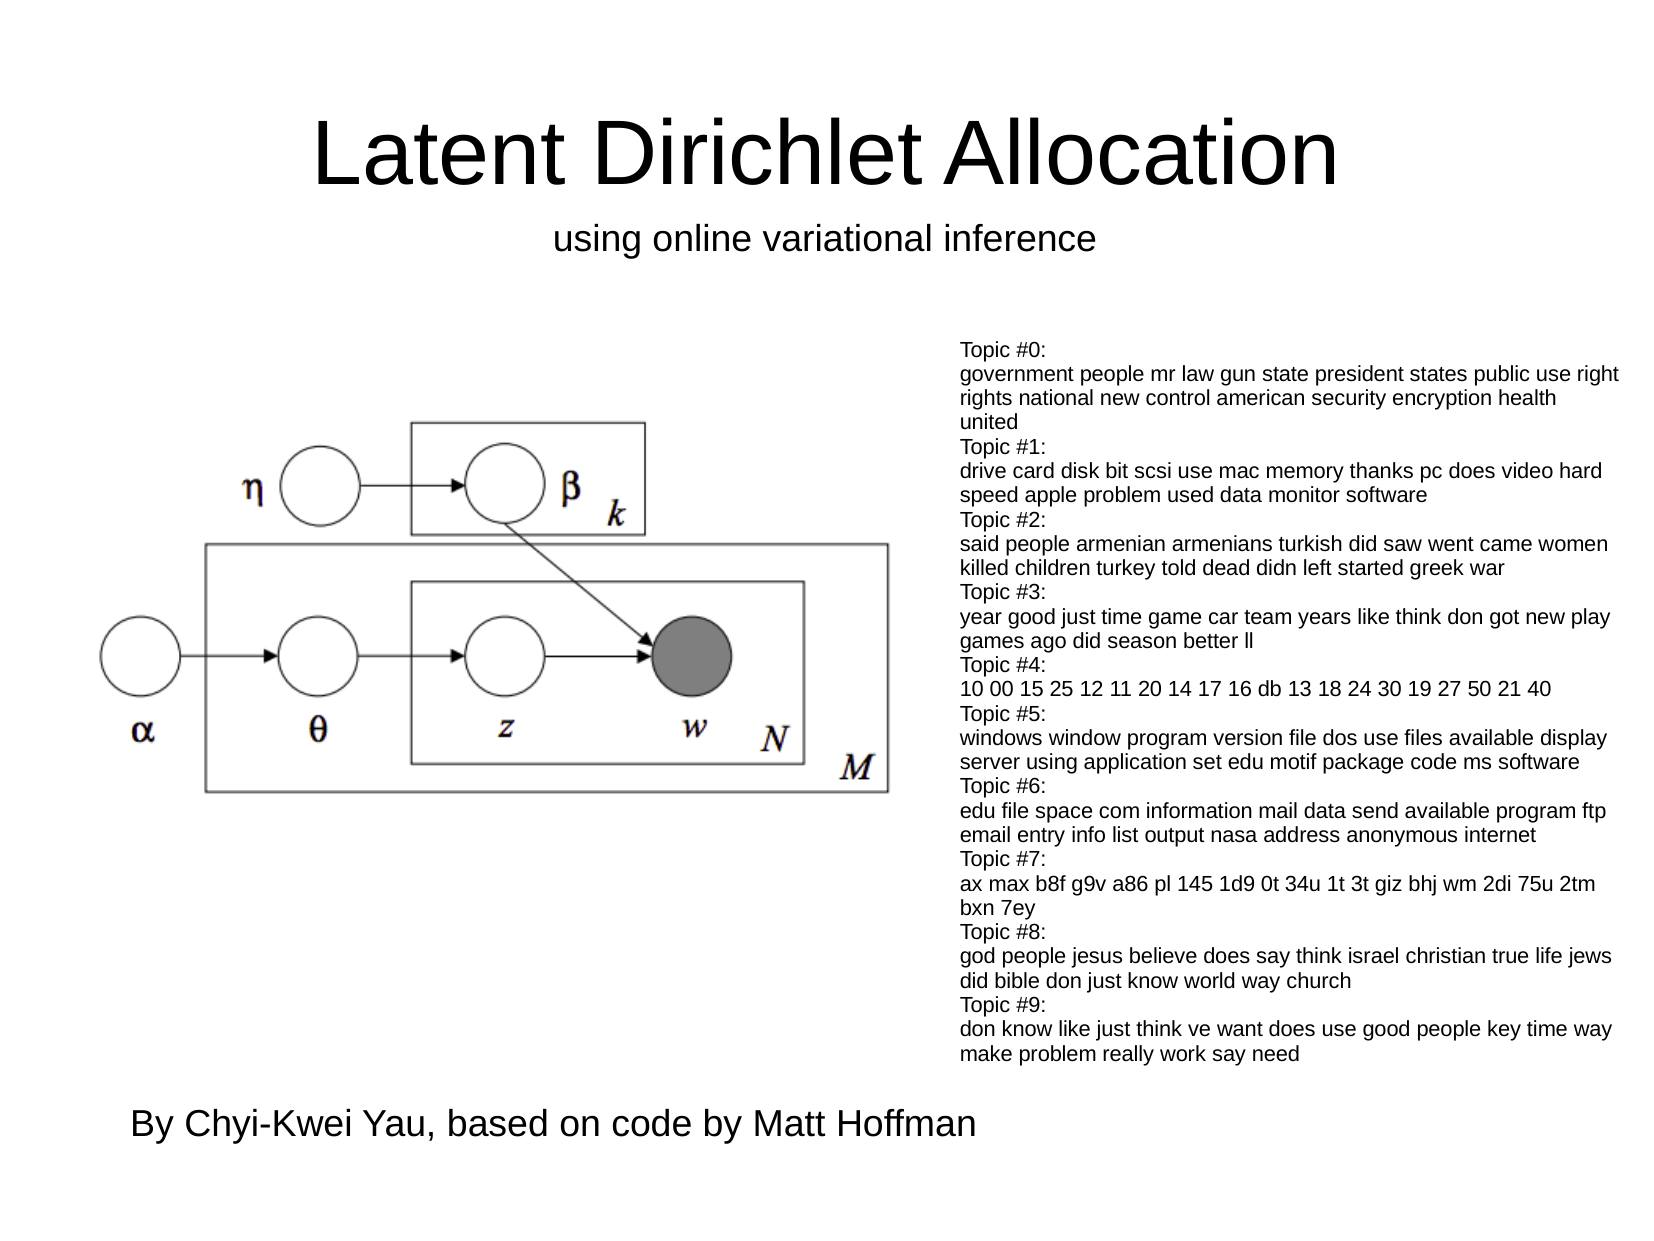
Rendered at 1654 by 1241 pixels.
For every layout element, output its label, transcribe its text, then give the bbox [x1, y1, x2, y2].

text_box Topic #0: government people mr law gun state president states public use right rights national new control american security encryption health united Topic #1: drive card disk bit scsi use mac memory thanks pc does video hard speed apple problem used data monitor software Topic #2: said people armenian armenians turkish did saw went came women killed children turkey told dead didn left started greek war Topic #3: year good just time game car team years like think don got new play games ago did season better ll Topic #4: 10 00 15 25 12 11 20 14 17 16 db 13 18 24 30 19 27 50 21 40 Topic #5: windows window program version file dos use files available display server using application set edu motif package code ms software Topic #6: edu file space com information mail data send available program ftp email entry info list output nasa address anonymous internet Topic #7: ax max b8f g9v a86 pl 145 1d9 0t 34u 1t 3t giz bhj wm 2di 75u 2tm bxn 7ey Topic #8: god people jesus believe does say think israel christian true life jews did bible don just know world way church Topic #9: don know like just think ve want does use good people key time way make problem really work say need [945, 330, 1636, 1105]
title Latent Dirichlet Allocation [82, 49, 1571, 257]
text_box using online variational inference [315, 210, 1336, 267]
picture [59, 396, 931, 826]
text_box By Chyi-Kwei Yau, based on code by Matt Hoffman [105, 1095, 1576, 1152]
